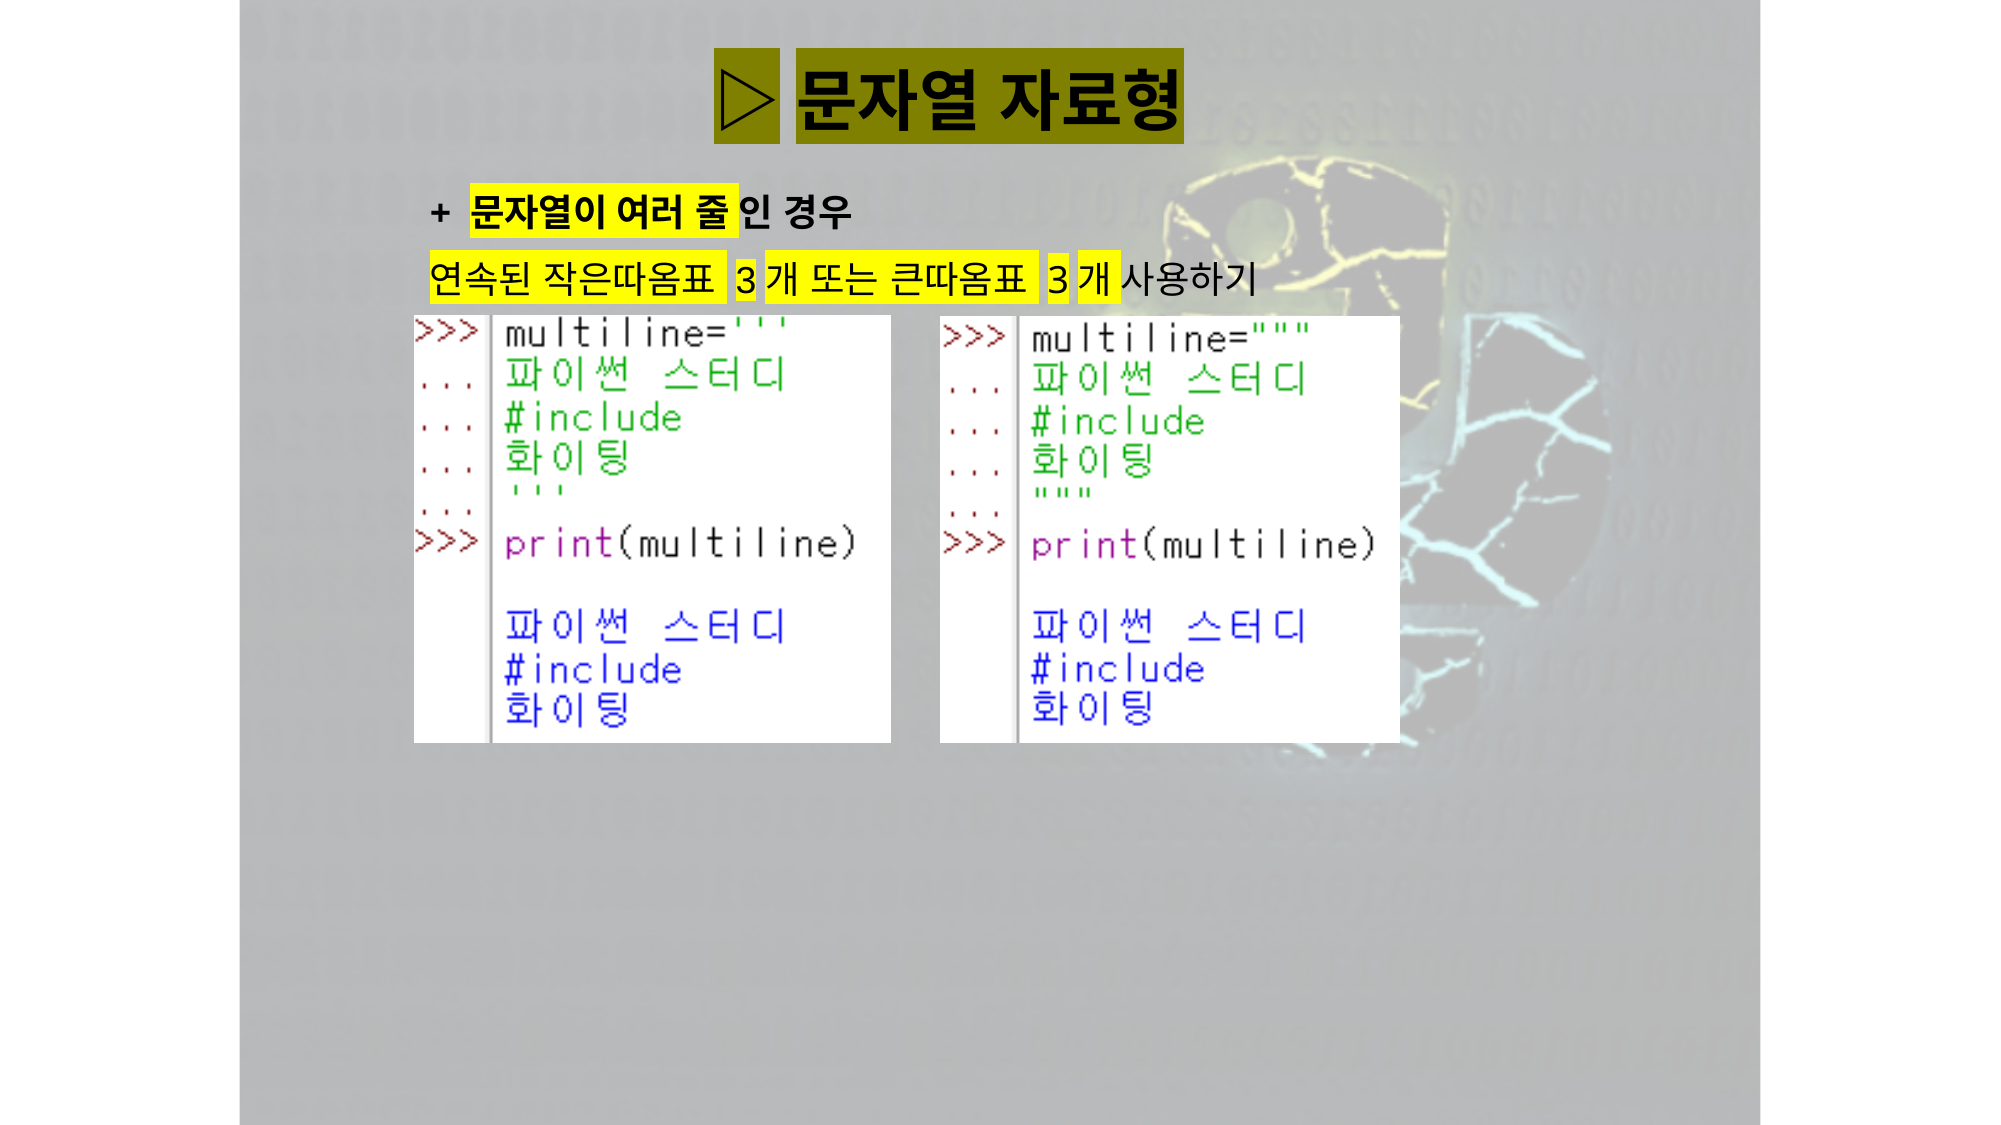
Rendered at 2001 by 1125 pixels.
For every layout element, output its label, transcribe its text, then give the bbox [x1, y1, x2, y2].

text_box + 문자열이 여러 줄 인 경우 [414, 181, 1415, 243]
text_box [88, 0, 1950, 1125]
picture [940, 316, 1400, 743]
picture [414, 315, 891, 743]
text_box ▷문자열 자료형 [588, 50, 1310, 147]
text_box 연속된 작은따옴표 3개 또는 큰따옴표 3개 사용하기 [414, 248, 1704, 309]
